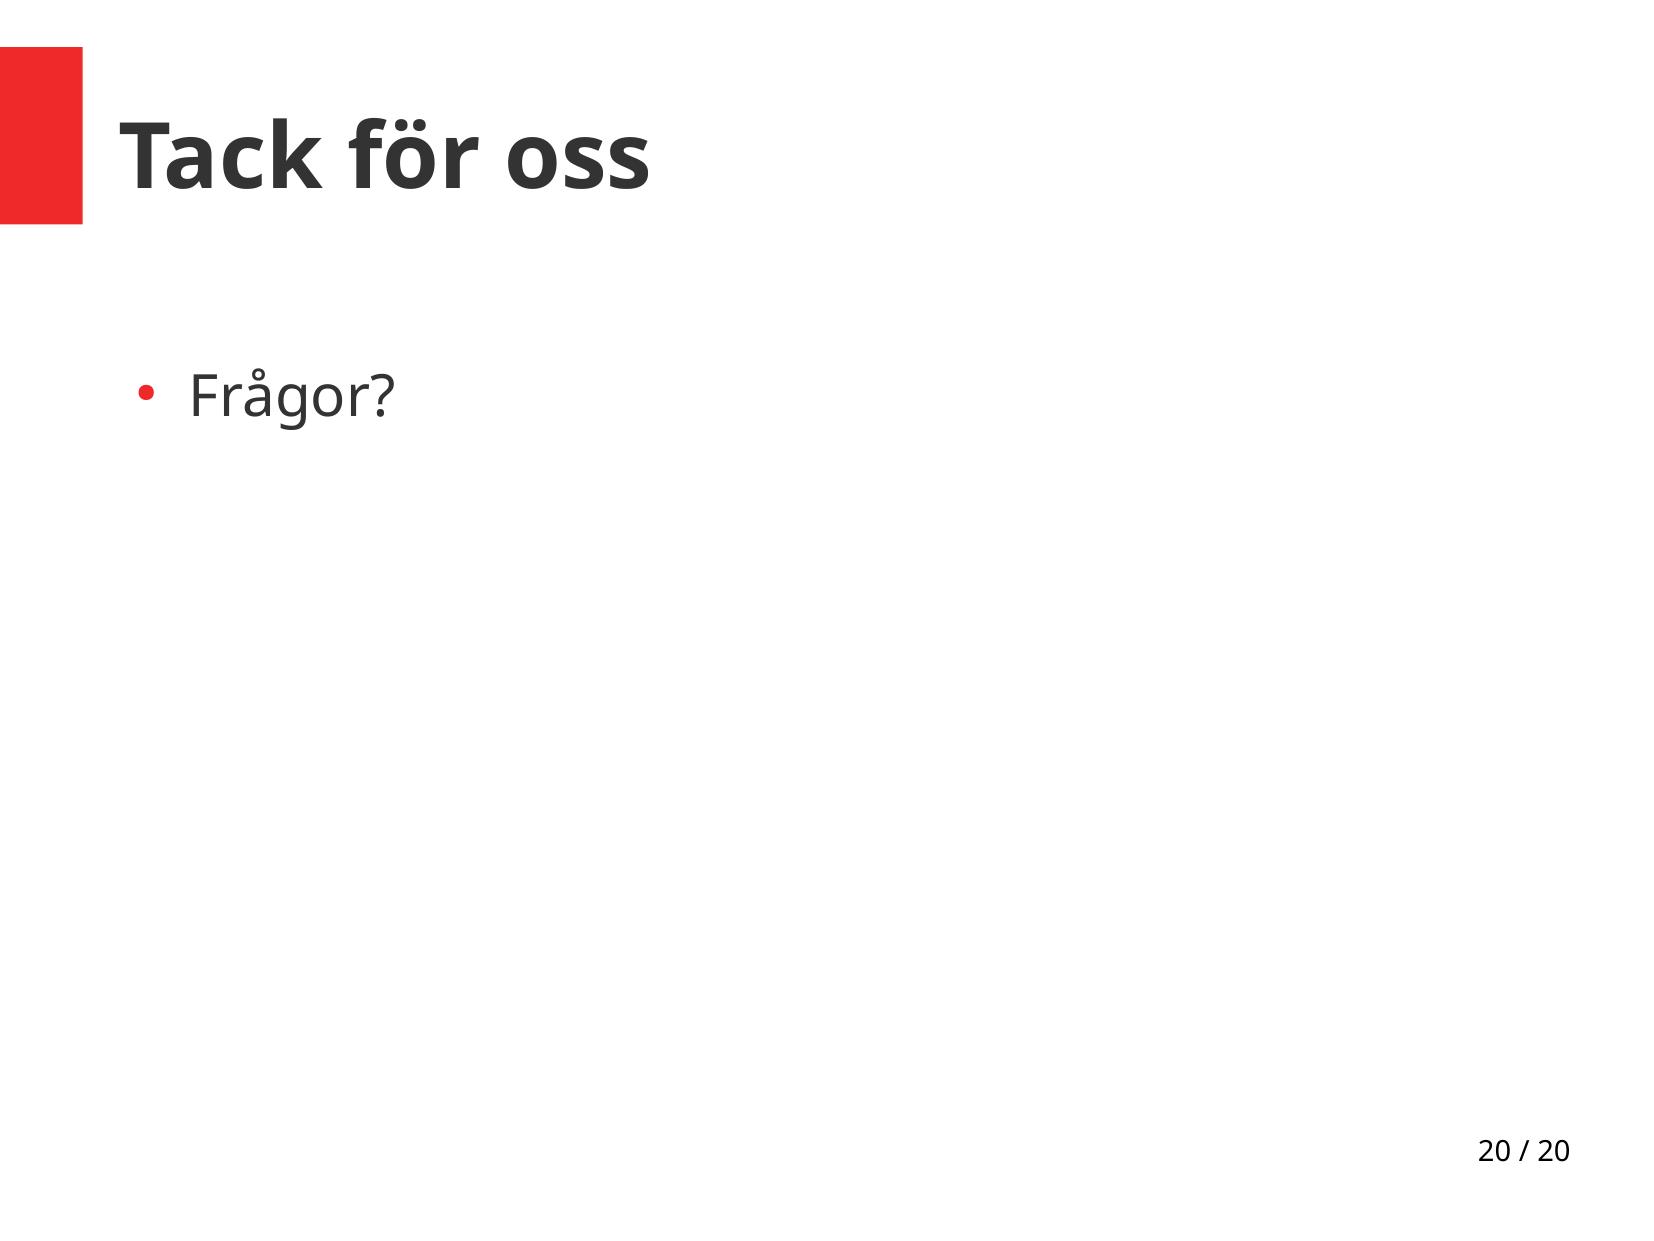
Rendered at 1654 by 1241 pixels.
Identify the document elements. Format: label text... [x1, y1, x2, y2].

title Tack för oss [118, 49, 1571, 257]
list Frågor? [118, 354, 1536, 1074]
